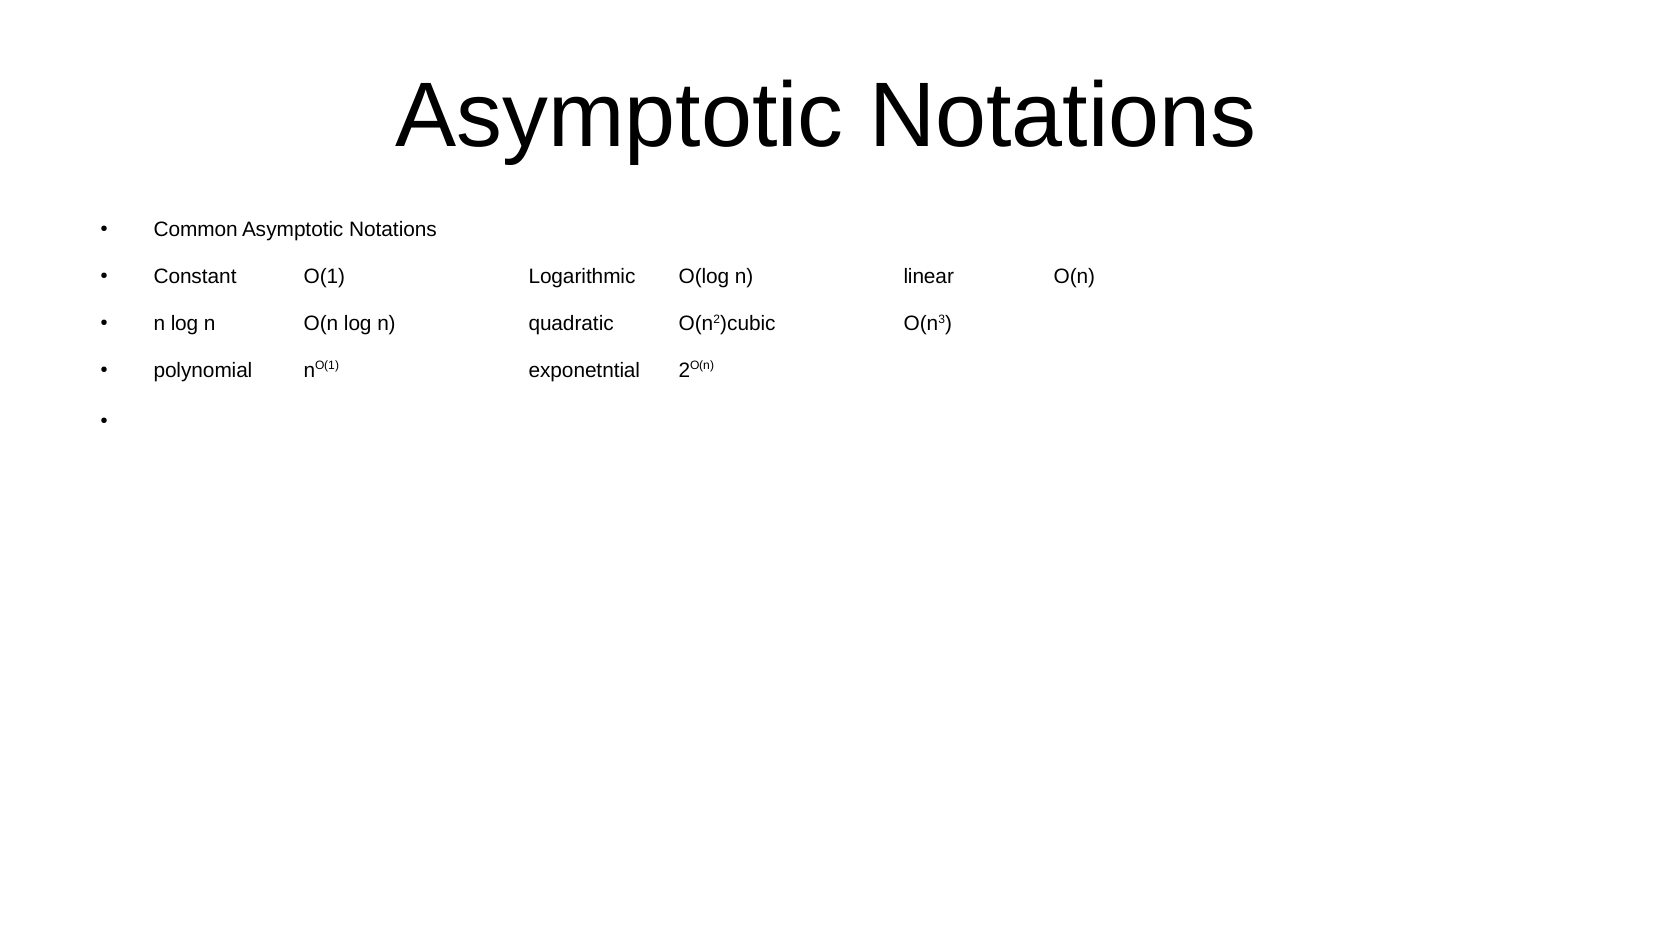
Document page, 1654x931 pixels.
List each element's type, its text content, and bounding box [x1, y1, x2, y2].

list Common Asymptotic Notations Constant O(1) Logarithmic O(log n) linear O(n) n log n O(n log n) quadratic O(n2)cubic O(n3) polynomial nO(1) exponetntial 2O(n) [82, 217, 1571, 758]
title Asymptotic Notations [82, 37, 1571, 193]
